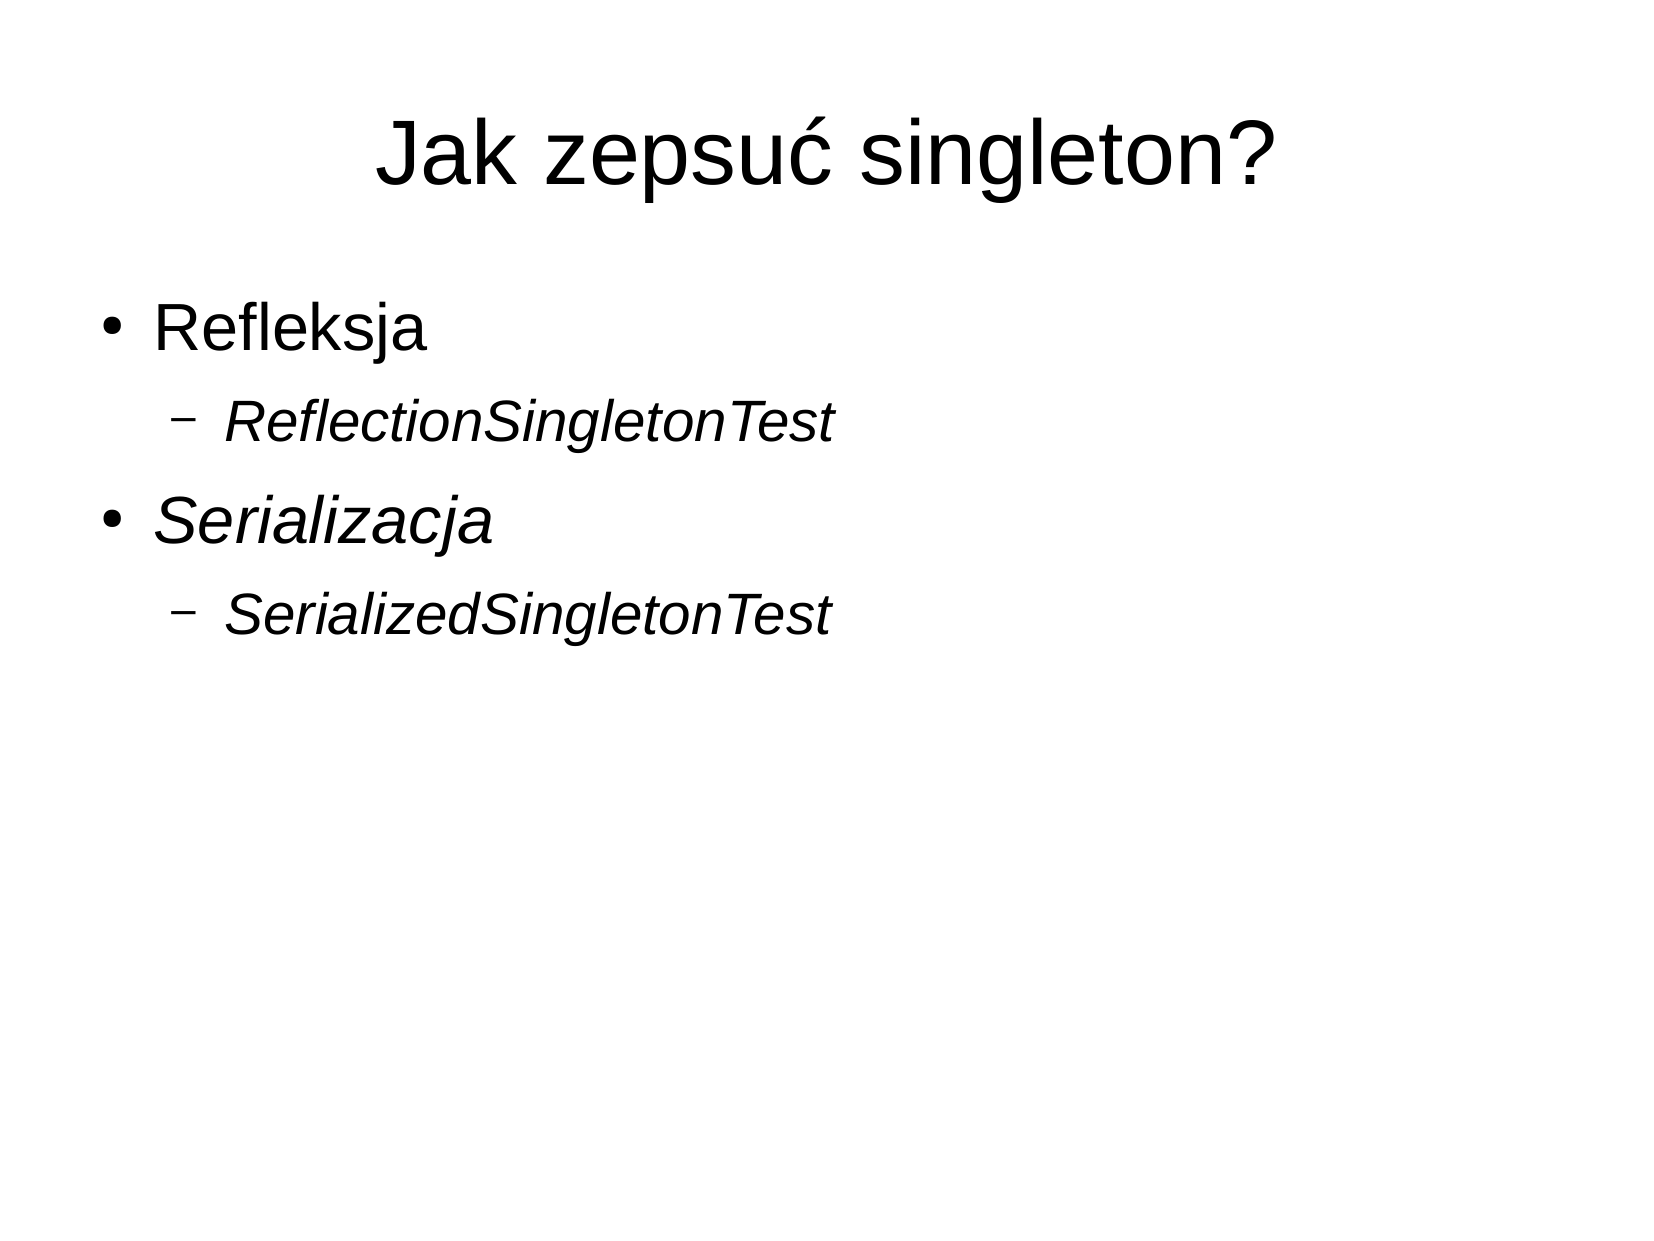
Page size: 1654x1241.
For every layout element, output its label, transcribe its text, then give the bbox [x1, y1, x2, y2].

list Refleksja ReflectionSingletonTest Serializacja SerializedSingletonTest [82, 290, 1571, 1010]
title Jak zepsuć singleton? [82, 49, 1571, 257]
